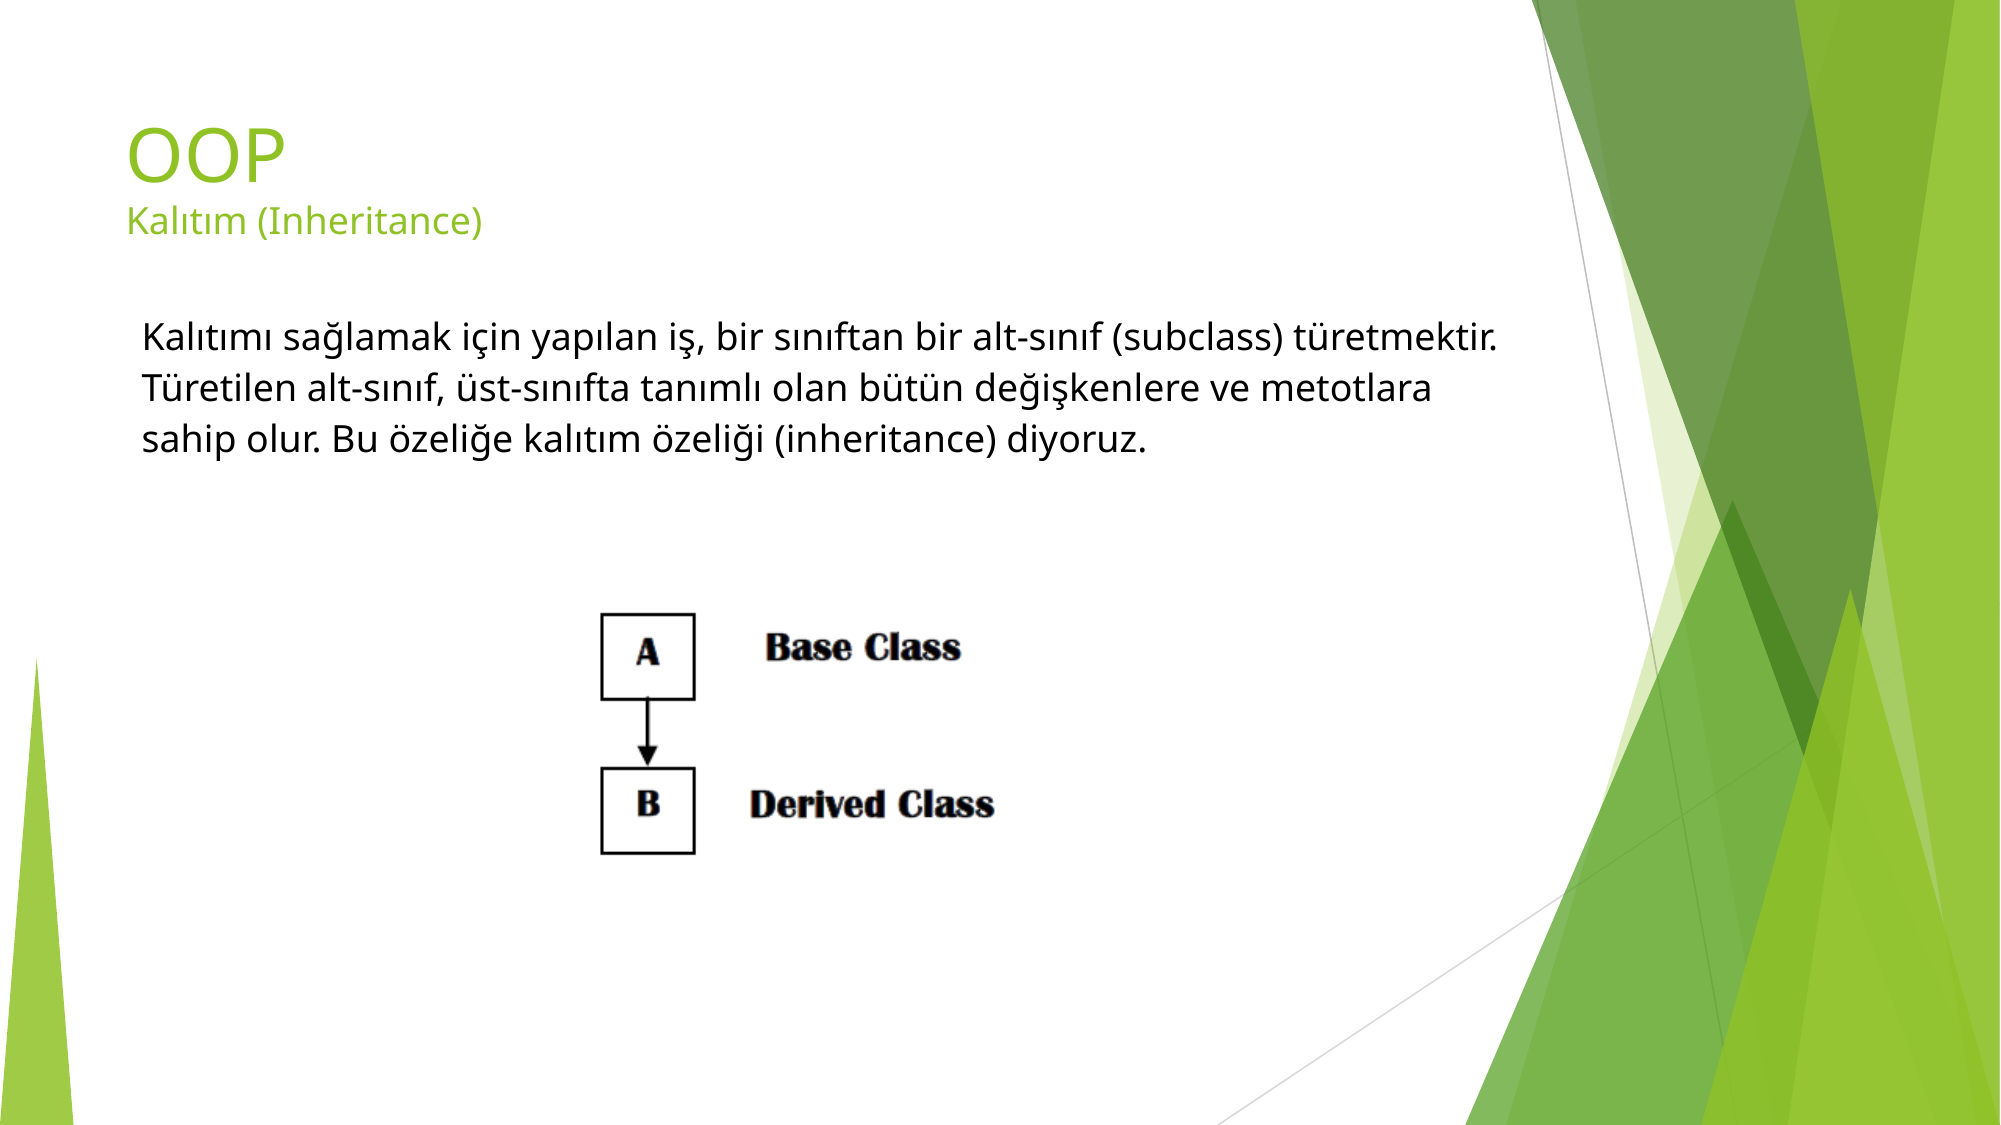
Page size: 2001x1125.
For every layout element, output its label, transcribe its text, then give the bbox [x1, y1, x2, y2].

picture [596, 607, 1004, 863]
text_box Kalıtımı sağlamak için yapılan iş, bir sınıftan bir alt-sınıf (subclass) türetmektir. Türetilen alt-sınıf, üst-sınıfta tanımlı olan bütün değişkenlere ve metotlara sahip olur. Bu özeliğe kalıtım özeliği (inheritance) diyoruz. [141, 316, 1524, 457]
title OOP Kalıtım (Inheritance) [111, 99, 1522, 317]
